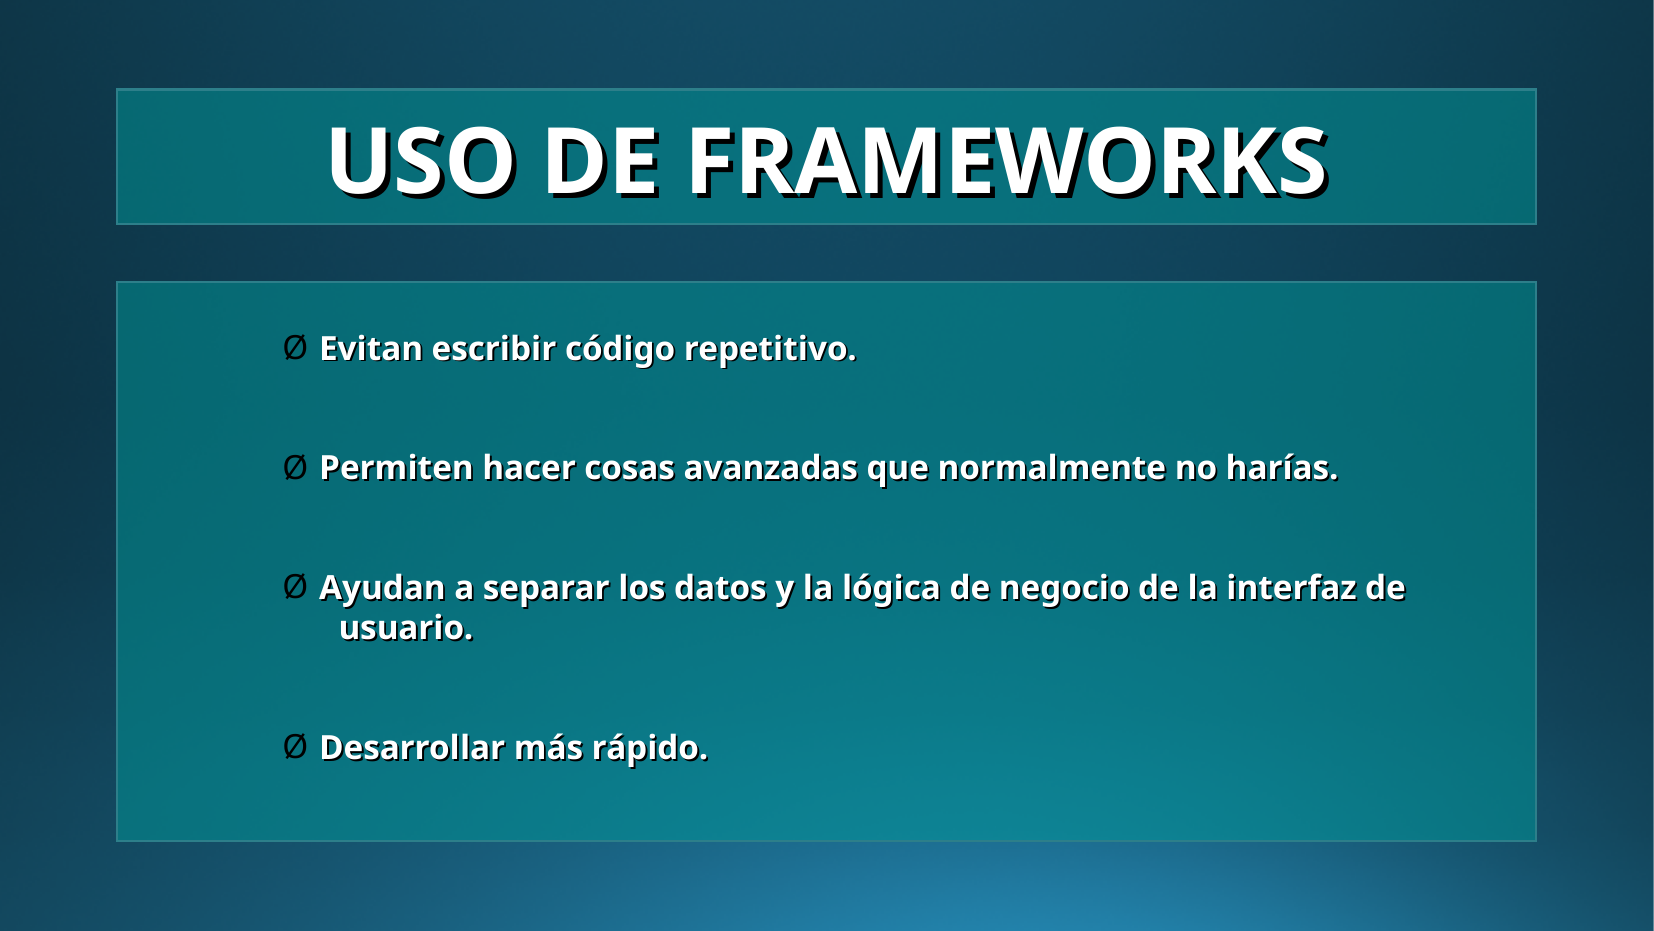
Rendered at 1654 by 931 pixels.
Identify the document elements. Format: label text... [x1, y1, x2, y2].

text_box USO DE FRAMEWORKS [117, 90, 1536, 224]
text_box Evitan escribir código repetitivo. Permiten hacer cosas avanzadas que normalmente no harías. Ayudan a separar los datos y la lógica de negocio de la interfaz de usuario. Desarrollar más rápido. [117, 282, 1536, 841]
